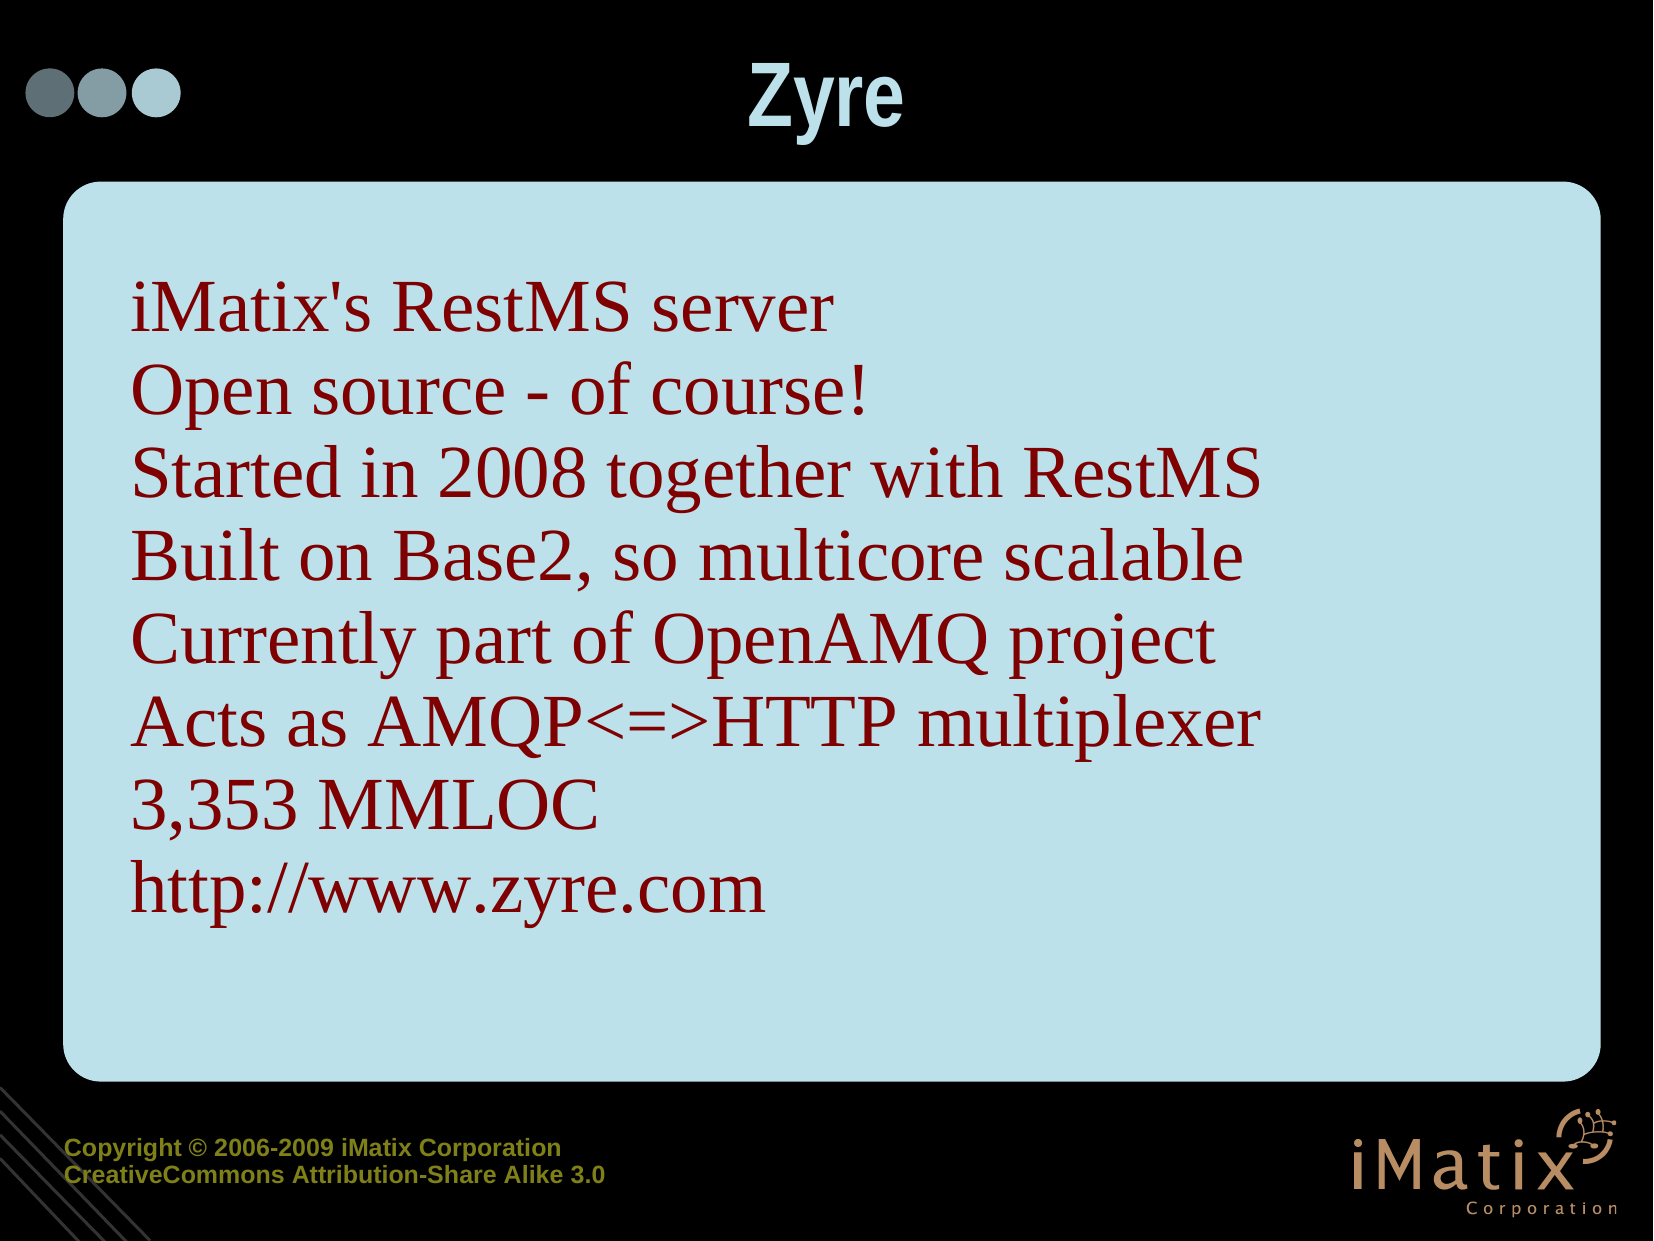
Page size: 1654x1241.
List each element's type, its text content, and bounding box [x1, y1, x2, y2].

picture [1354, 1108, 1617, 1219]
list iMatix's RestMS server Open source - of course! Started in 2008 together with RestMS Built on Base2, so multicore scalable Currently part of OpenAMQ project Acts as AMQP<=>HTTP multiplexer 3,353 MMLOC http://www.zyre.com [118, 264, 1509, 1010]
title Zyre [0, 0, 1653, 188]
